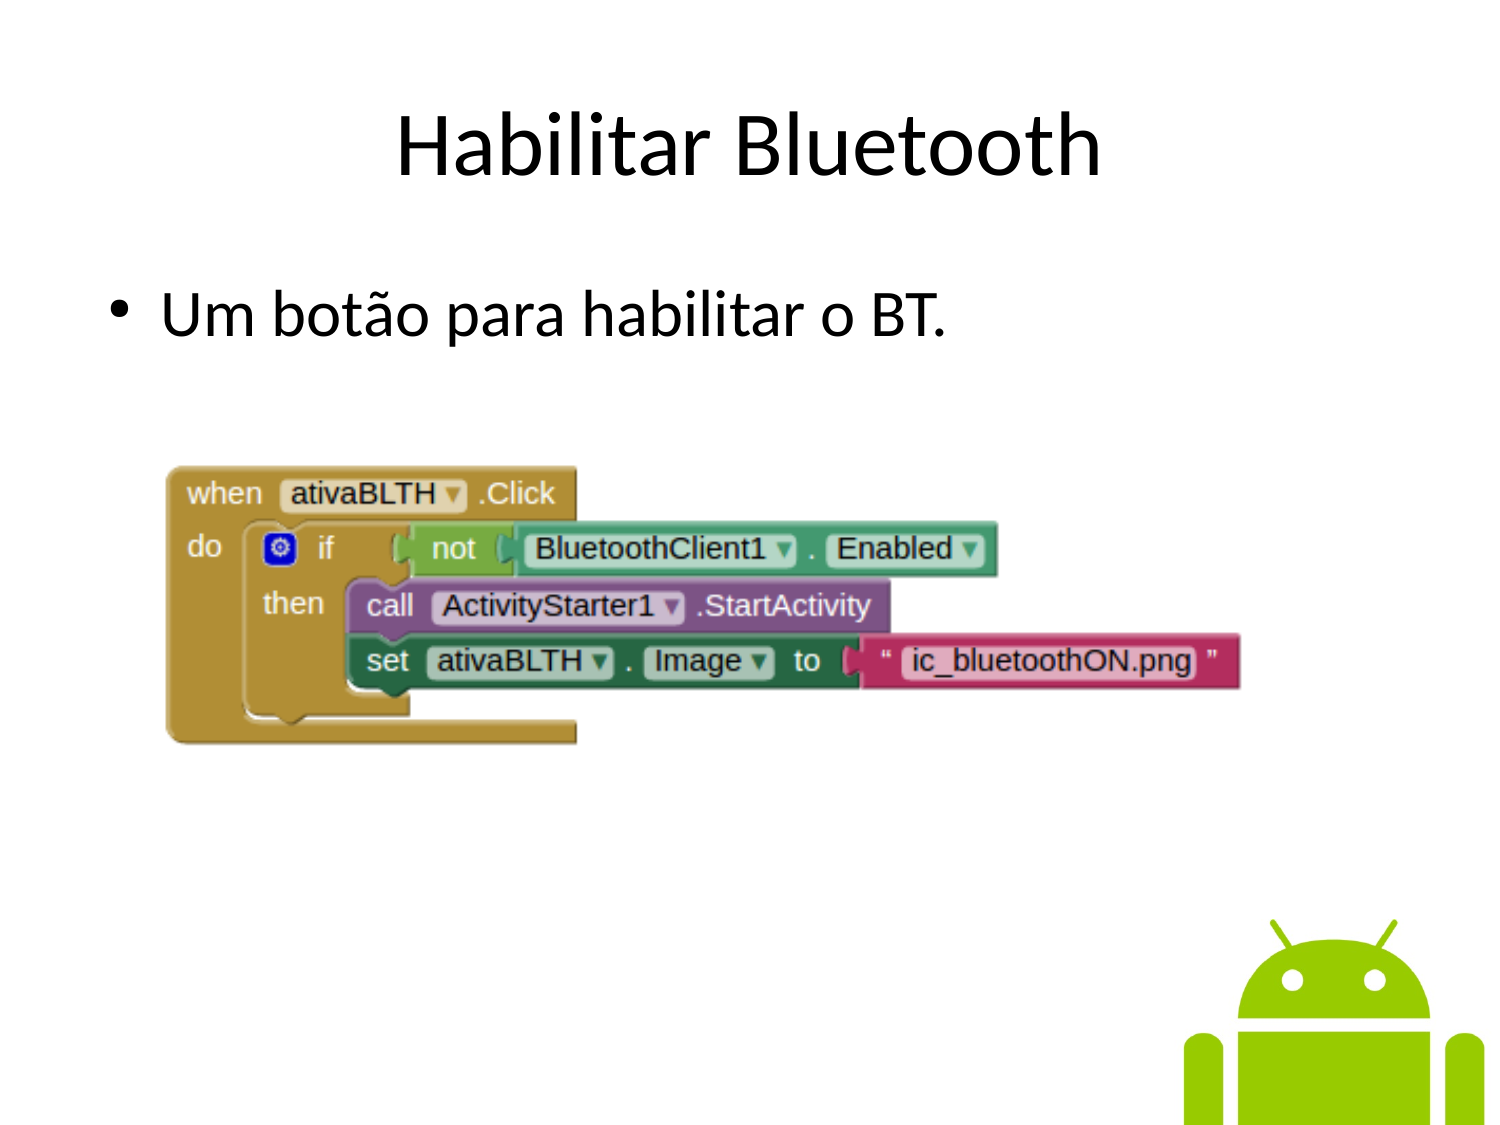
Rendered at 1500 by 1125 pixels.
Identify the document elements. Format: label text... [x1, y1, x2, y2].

list Um botão para habilitar o BT. [75, 262, 1425, 1005]
title Habilitar Bluetooth [75, 45, 1425, 233]
picture [141, 424, 1309, 792]
picture [1163, 919, 1500, 1125]
